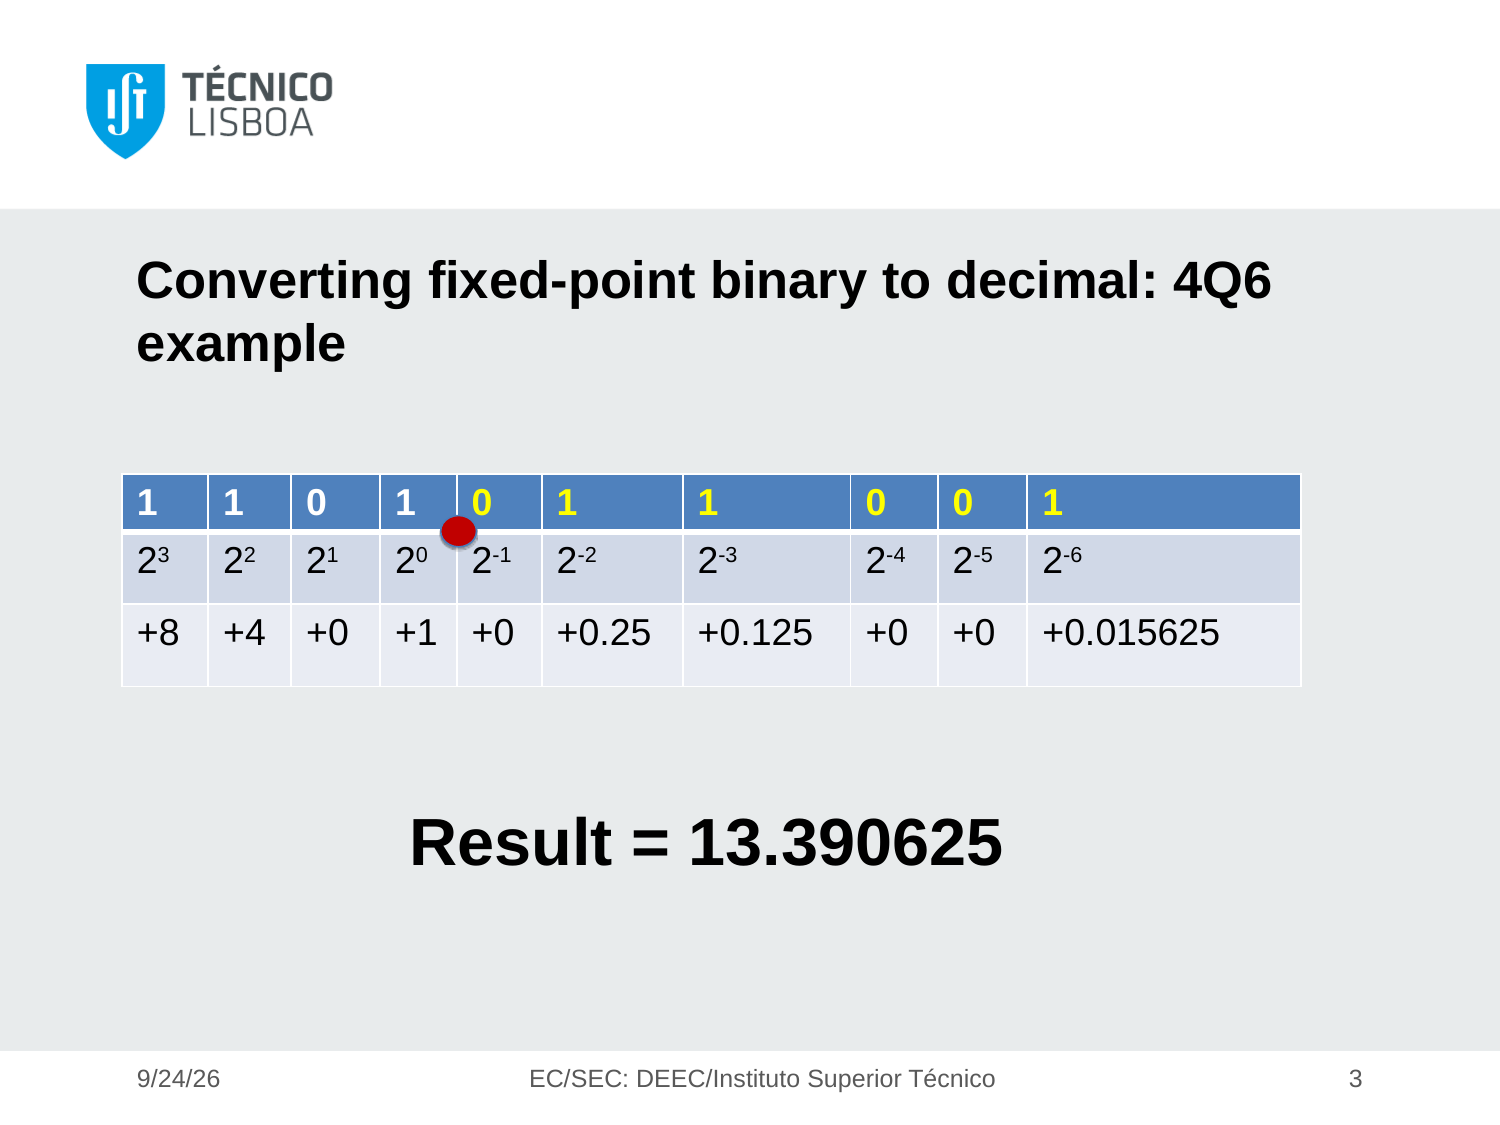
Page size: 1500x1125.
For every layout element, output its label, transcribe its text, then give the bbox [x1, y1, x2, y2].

picture [0, 0, 1500, 1125]
table_header 1 [684, 475, 850, 529]
table_cell +0 [458, 605, 541, 686]
text_box [440, 515, 477, 547]
table_cell +0 [939, 605, 1026, 686]
table_cell 23 [123, 535, 207, 603]
table_header 0 [292, 475, 379, 529]
table_cell +8 [123, 605, 207, 686]
footer EC/SEC: DEEC/Instituto Superior Técnico [512, 1052, 1021, 1103]
table_header 1 [381, 475, 456, 529]
table_header 1 [209, 475, 290, 529]
table_header 1 [123, 475, 207, 529]
table_header 0 [939, 475, 1026, 529]
table_cell +0 [292, 605, 379, 686]
table_cell +0.25 [543, 605, 682, 686]
table_cell 21 [292, 535, 379, 603]
slide_number 11/26/20 [121, 1052, 425, 1103]
title Converting fixed-point binary to decimal: 4Q6 example [121, 237, 1378, 381]
table_cell 2-4 [851, 535, 937, 603]
table_cell 2-6 [1028, 535, 1300, 603]
table_cell 2-3 [684, 535, 850, 603]
table_header 1 [1028, 475, 1300, 529]
table_header 0 [851, 475, 937, 529]
table_cell +0.015625 [1028, 605, 1300, 686]
table_cell 2-1 [458, 535, 541, 603]
table_cell +0 [851, 605, 937, 686]
table_cell +1 [381, 605, 456, 686]
table_cell 20 [381, 535, 456, 603]
table_cell 2-5 [939, 535, 1026, 603]
table_header 1 [543, 475, 682, 529]
table_cell +4 [209, 605, 290, 686]
table_cell 22 [209, 535, 290, 603]
table_header 0 [458, 475, 541, 529]
table_cell +0.125 [684, 605, 850, 686]
text_box Result = 13.390625 [394, 791, 1019, 887]
table_cell 2-2 [543, 535, 682, 603]
slide_number <number> [1077, 1052, 1378, 1103]
